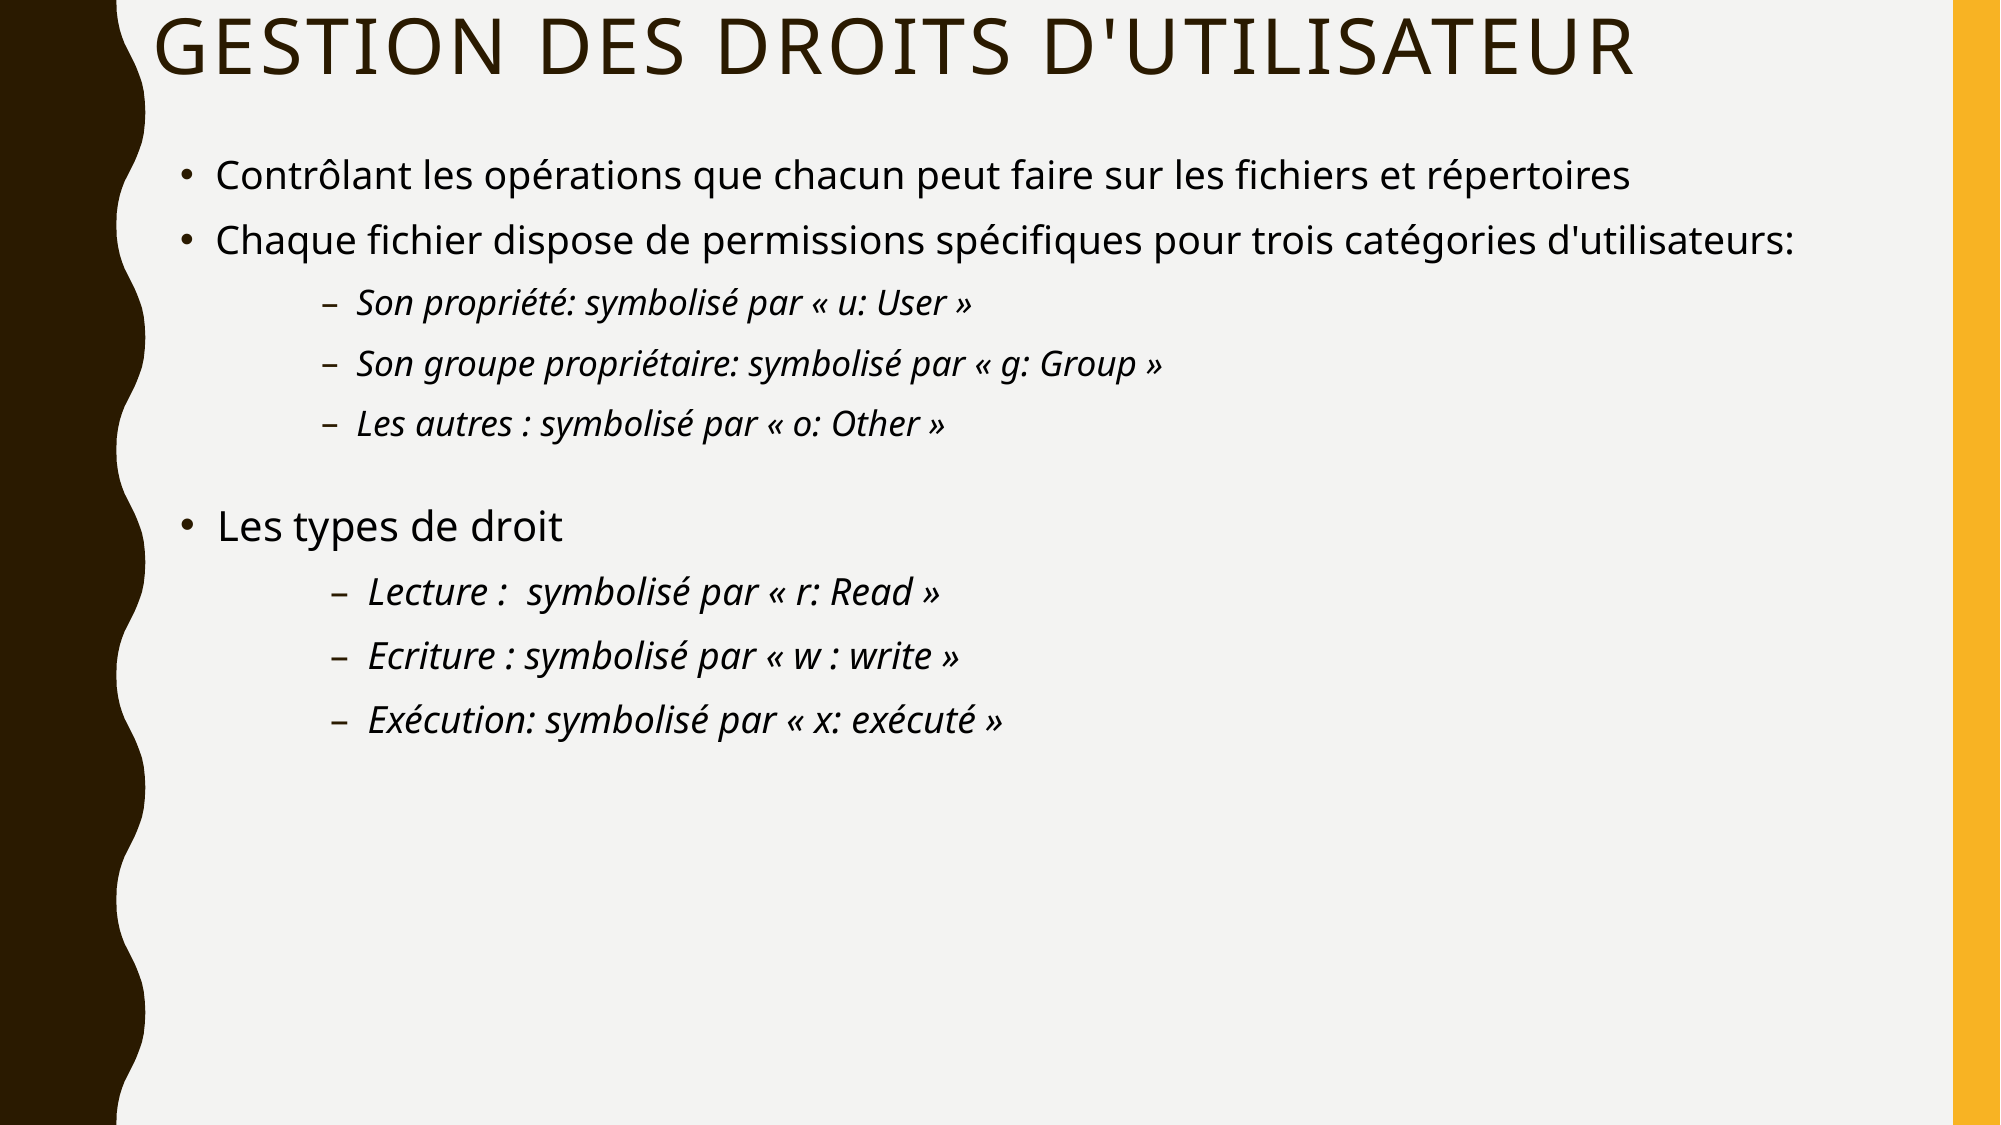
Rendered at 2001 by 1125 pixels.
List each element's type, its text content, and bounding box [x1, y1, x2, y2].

text_box Les types de droit Lecture : symbolisé par « r: Read » Ecriture : symbolisé par « w : write » Exécution: symbolisé par « x: exécuté » [165, 486, 1835, 836]
title Gestion des droits d'utilisateur [137, 0, 1808, 139]
list Contrôlant les opérations que chacun peut faire sur les fichiers et répertoires Chaque fichier dispose de permissions spécifiques pour trois catégories d'utilisateurs: Son propriété: symbolisé par « u: User » Son groupe propriétaire: symbolisé par « g: Group » Les autres : symbolisé par « o: Other » [165, 138, 1835, 486]
